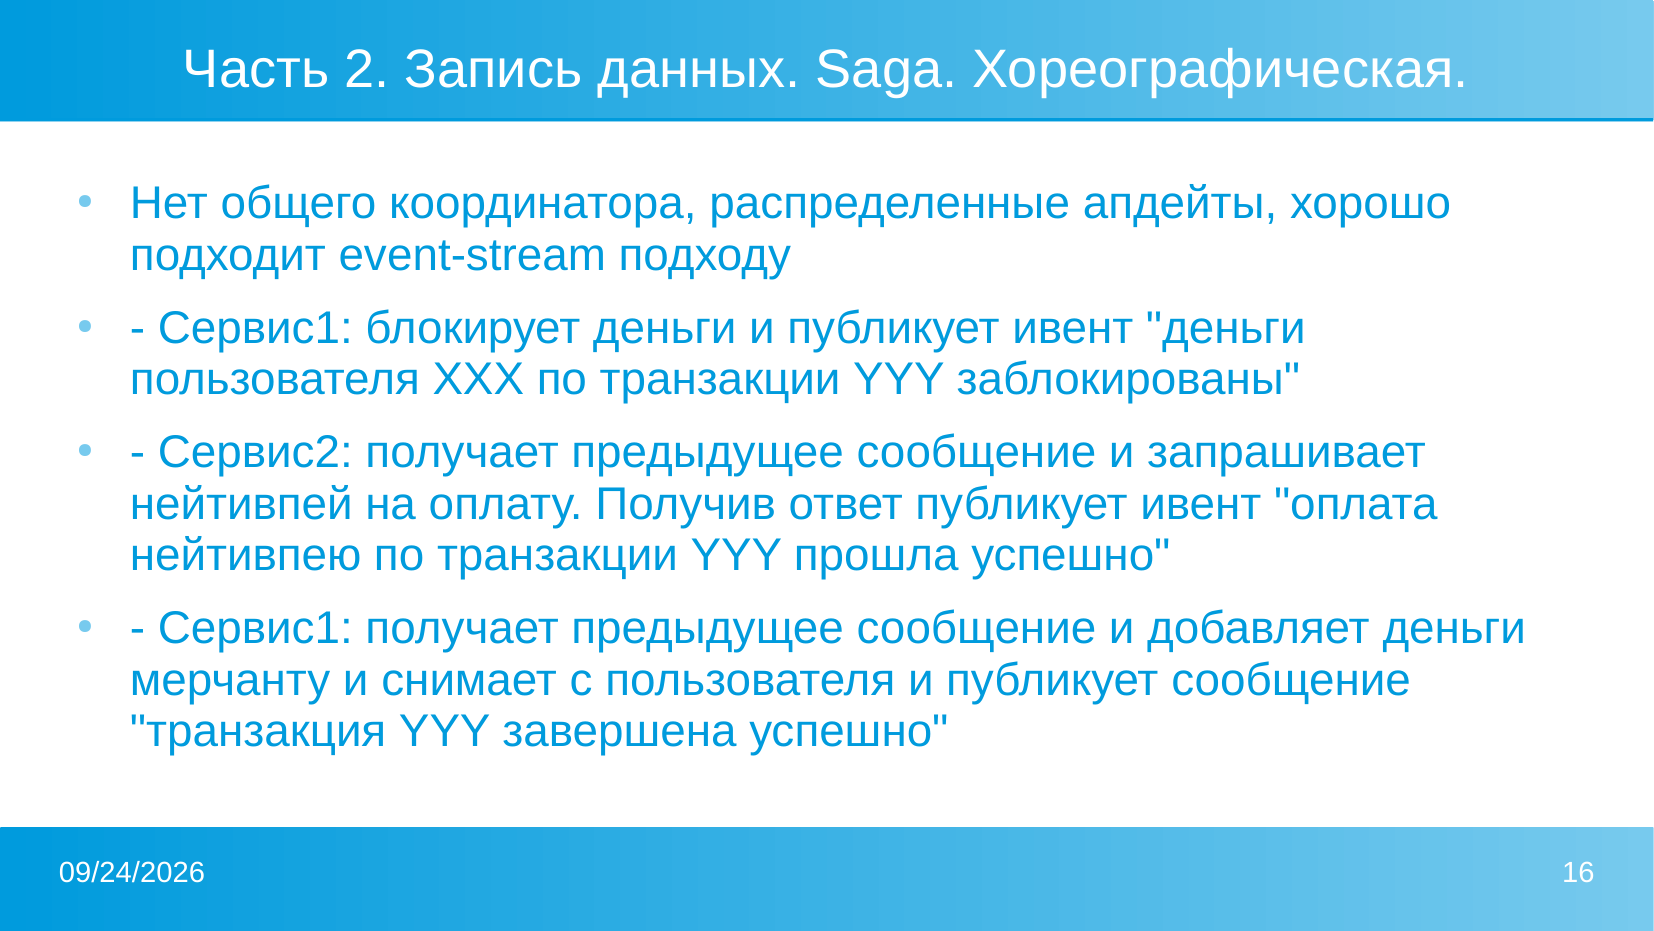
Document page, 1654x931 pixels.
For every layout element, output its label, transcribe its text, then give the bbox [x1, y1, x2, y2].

title Часть 2. Запись данных. Saga. Хореографическая. [59, 29, 1595, 108]
list Нет общего координатора, распределенные апдейты, хорошо подходит event-stream подходу - Сервис1: блокирует деньги и публикует ивент "деньги пользователя XXX по транзакции YYY заблокированы" - Сервис2: получает предыдущее сообщение и запрашивает нейтивпей на оплату. Получив ответ публикует ивент "оплата нейтивпею по транзакции YYY прошла успешно" - Сервис1: получает предыдущее сообщение и добавляет деньги мерчанту и снимает с пользователя и публикует сообщение "транзакция YYY завершена успешно" [59, 177, 1595, 768]
